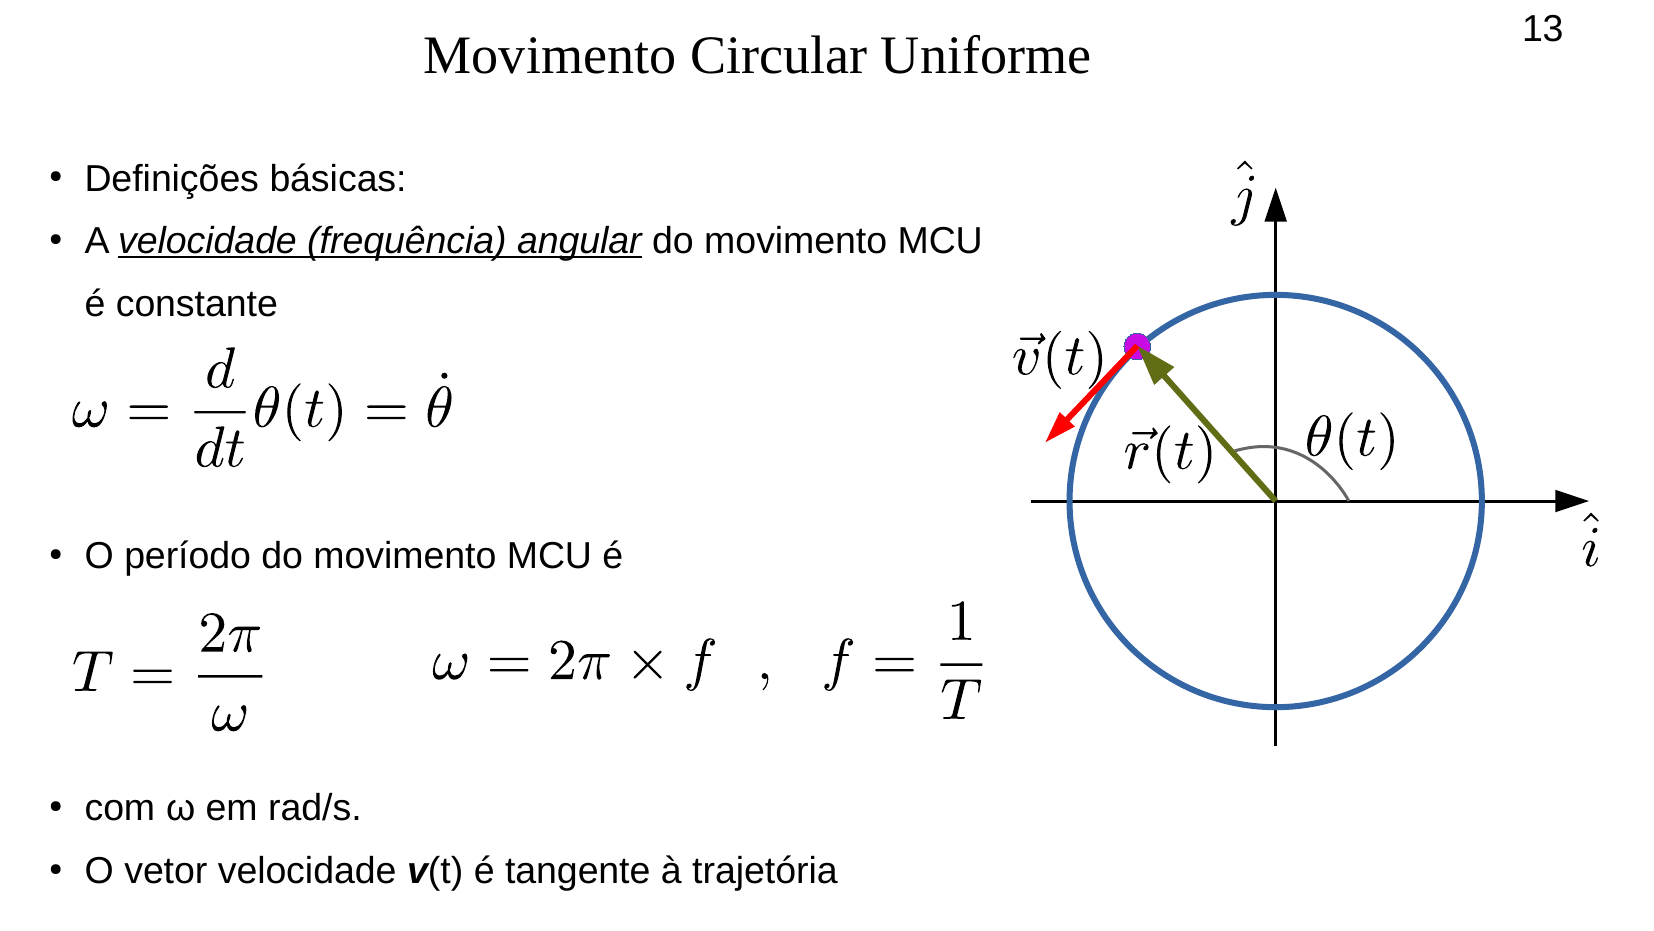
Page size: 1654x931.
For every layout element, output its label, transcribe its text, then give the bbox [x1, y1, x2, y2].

text_box Movimento Circular Uniforme [408, 0, 1108, 94]
text_box <number> [1507, 0, 1654, 71]
picture [1007, 328, 1105, 392]
text_box [1130, 350, 1142, 360]
text_box Definições básicas: A velocidade (frequência) angular do movimento MCU é constante O período do movimento MCU é com ω em rad/s. O vetor velocidade v(t) é tangente à trajetória [34, 128, 1021, 913]
picture [430, 599, 985, 722]
text_box [1123, 333, 1151, 353]
picture [1228, 158, 1257, 229]
picture [69, 610, 265, 734]
picture [1119, 423, 1214, 486]
picture [1576, 512, 1599, 567]
picture [1304, 412, 1394, 471]
picture [69, 345, 454, 470]
